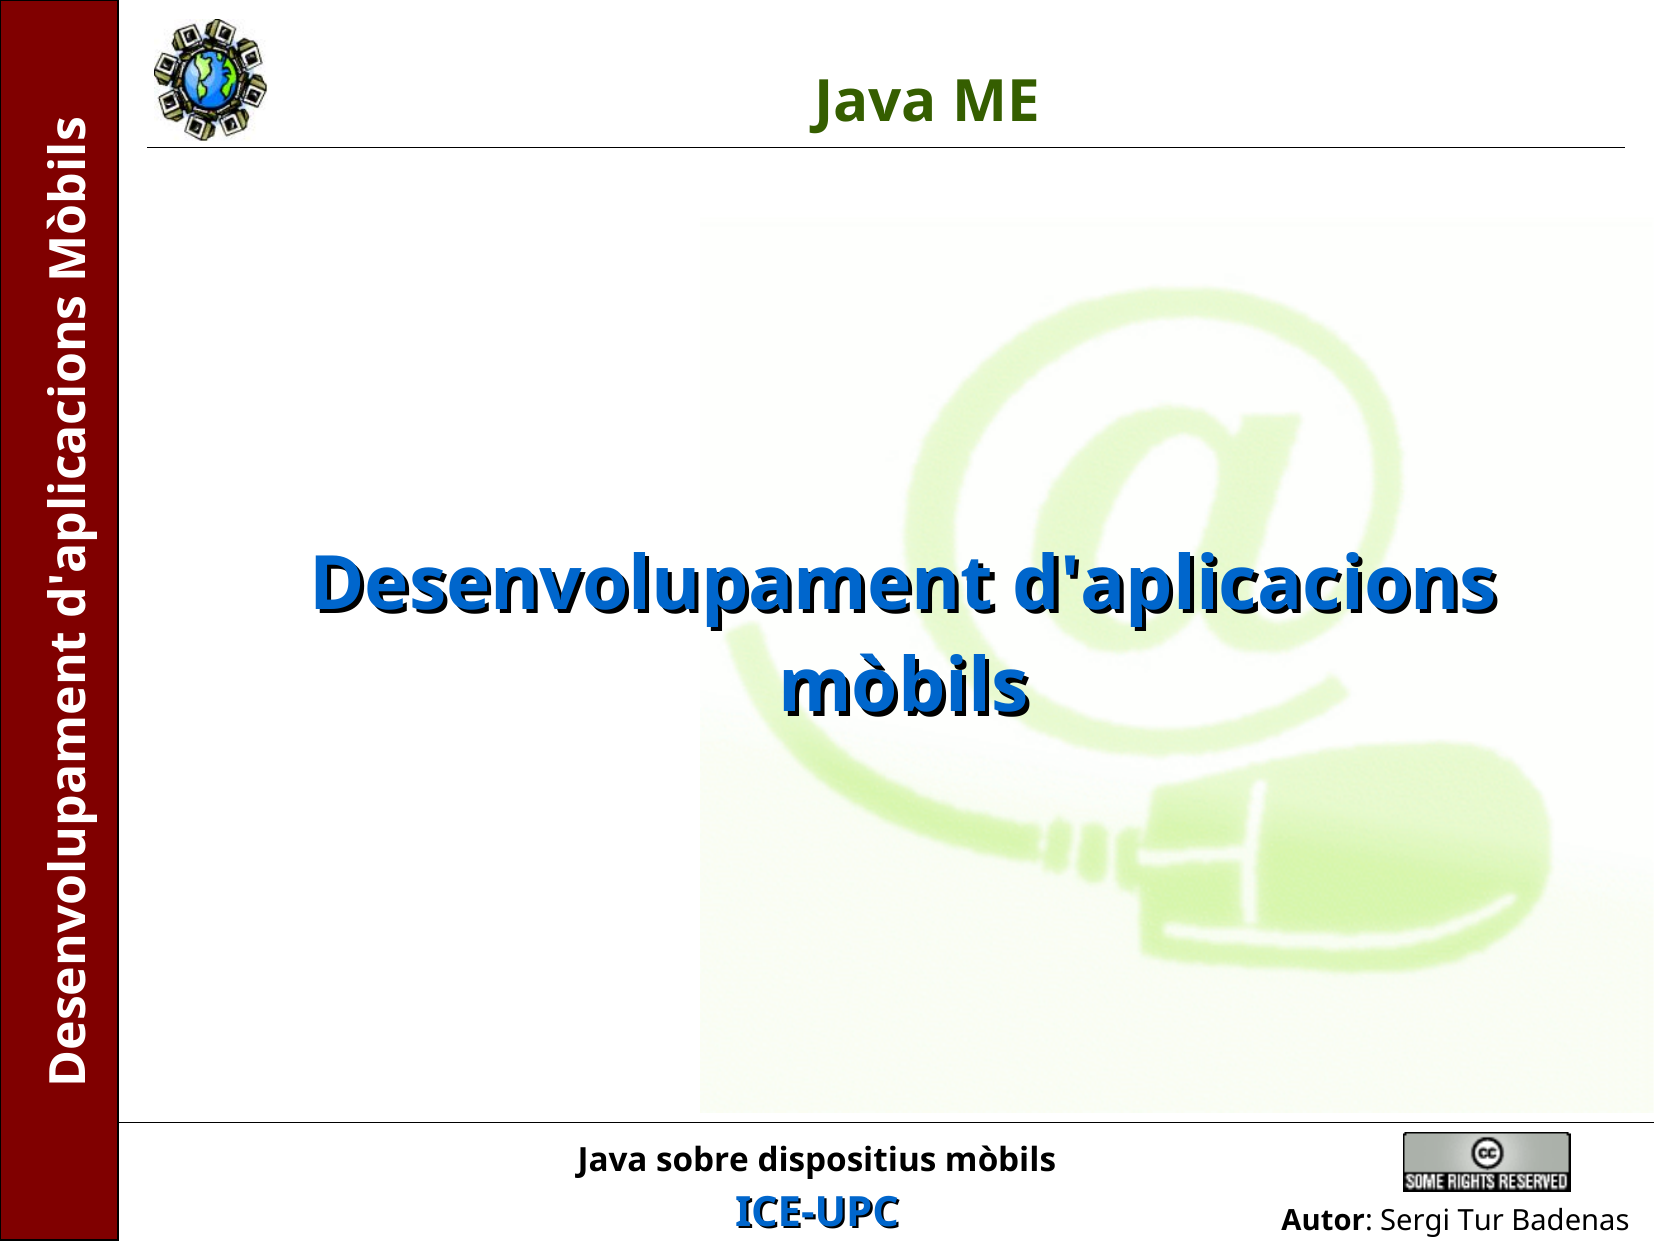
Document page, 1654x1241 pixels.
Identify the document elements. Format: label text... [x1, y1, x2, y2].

picture [700, 217, 1654, 1113]
subtitle Desenvolupament d'aplicacions mòbils [141, 242, 1630, 1093]
picture [1403, 1132, 1571, 1192]
title Java ME [183, 49, 1654, 148]
picture [154, 19, 268, 142]
